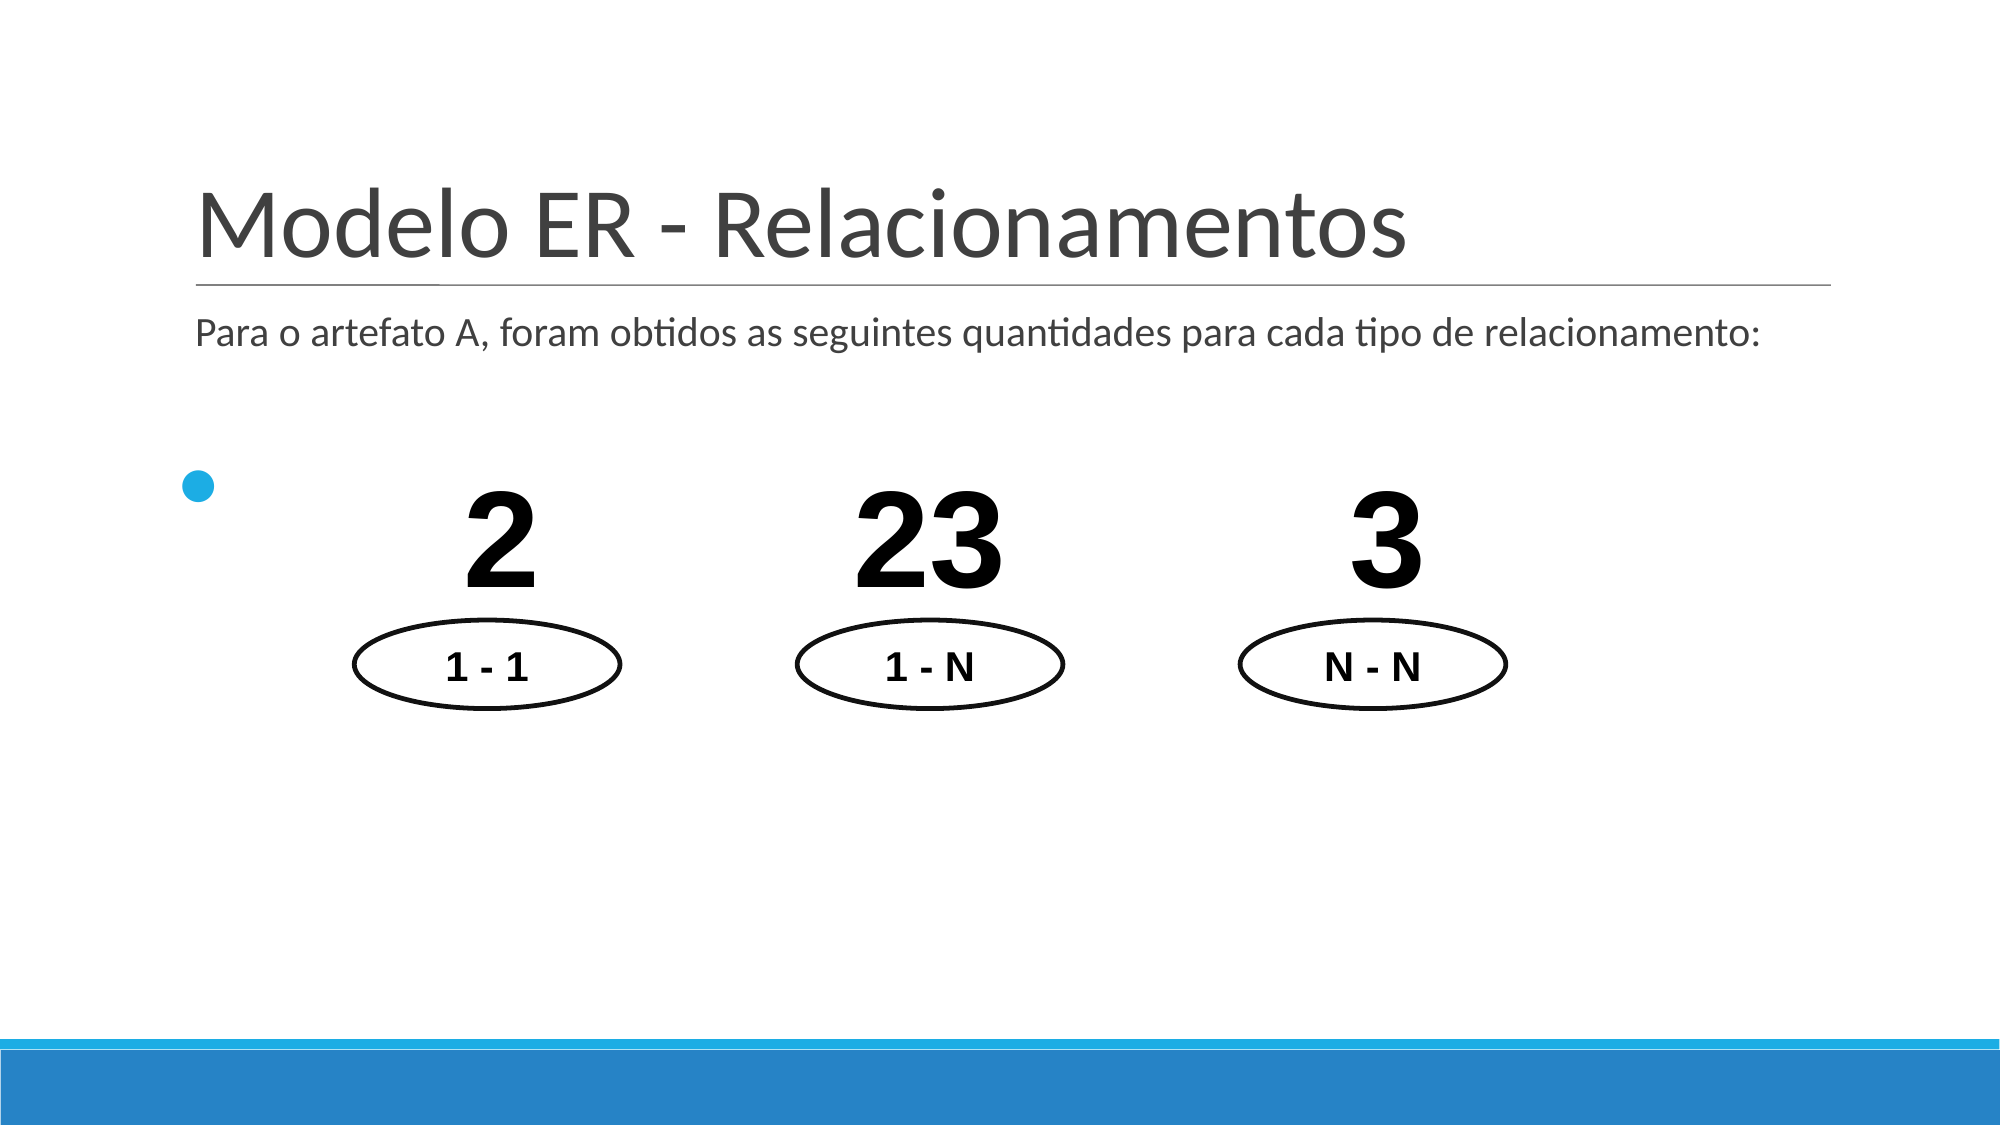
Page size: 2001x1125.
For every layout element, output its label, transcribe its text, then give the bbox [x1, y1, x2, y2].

text_box Modelo ER - Relacionamentos [180, 47, 1830, 285]
text_box 2 [413, 442, 591, 612]
text_box Para o artefato A, foram obtidos as seguintes quantidades para cada tipo de relacionamento: [180, 302, 1830, 384]
text_box 3 [1299, 442, 1477, 612]
text_box 1 - N [797, 620, 1063, 709]
text_box N - N [1240, 620, 1506, 709]
text_box 23 [797, 442, 1063, 612]
text_box 1 - 1 [354, 620, 621, 709]
